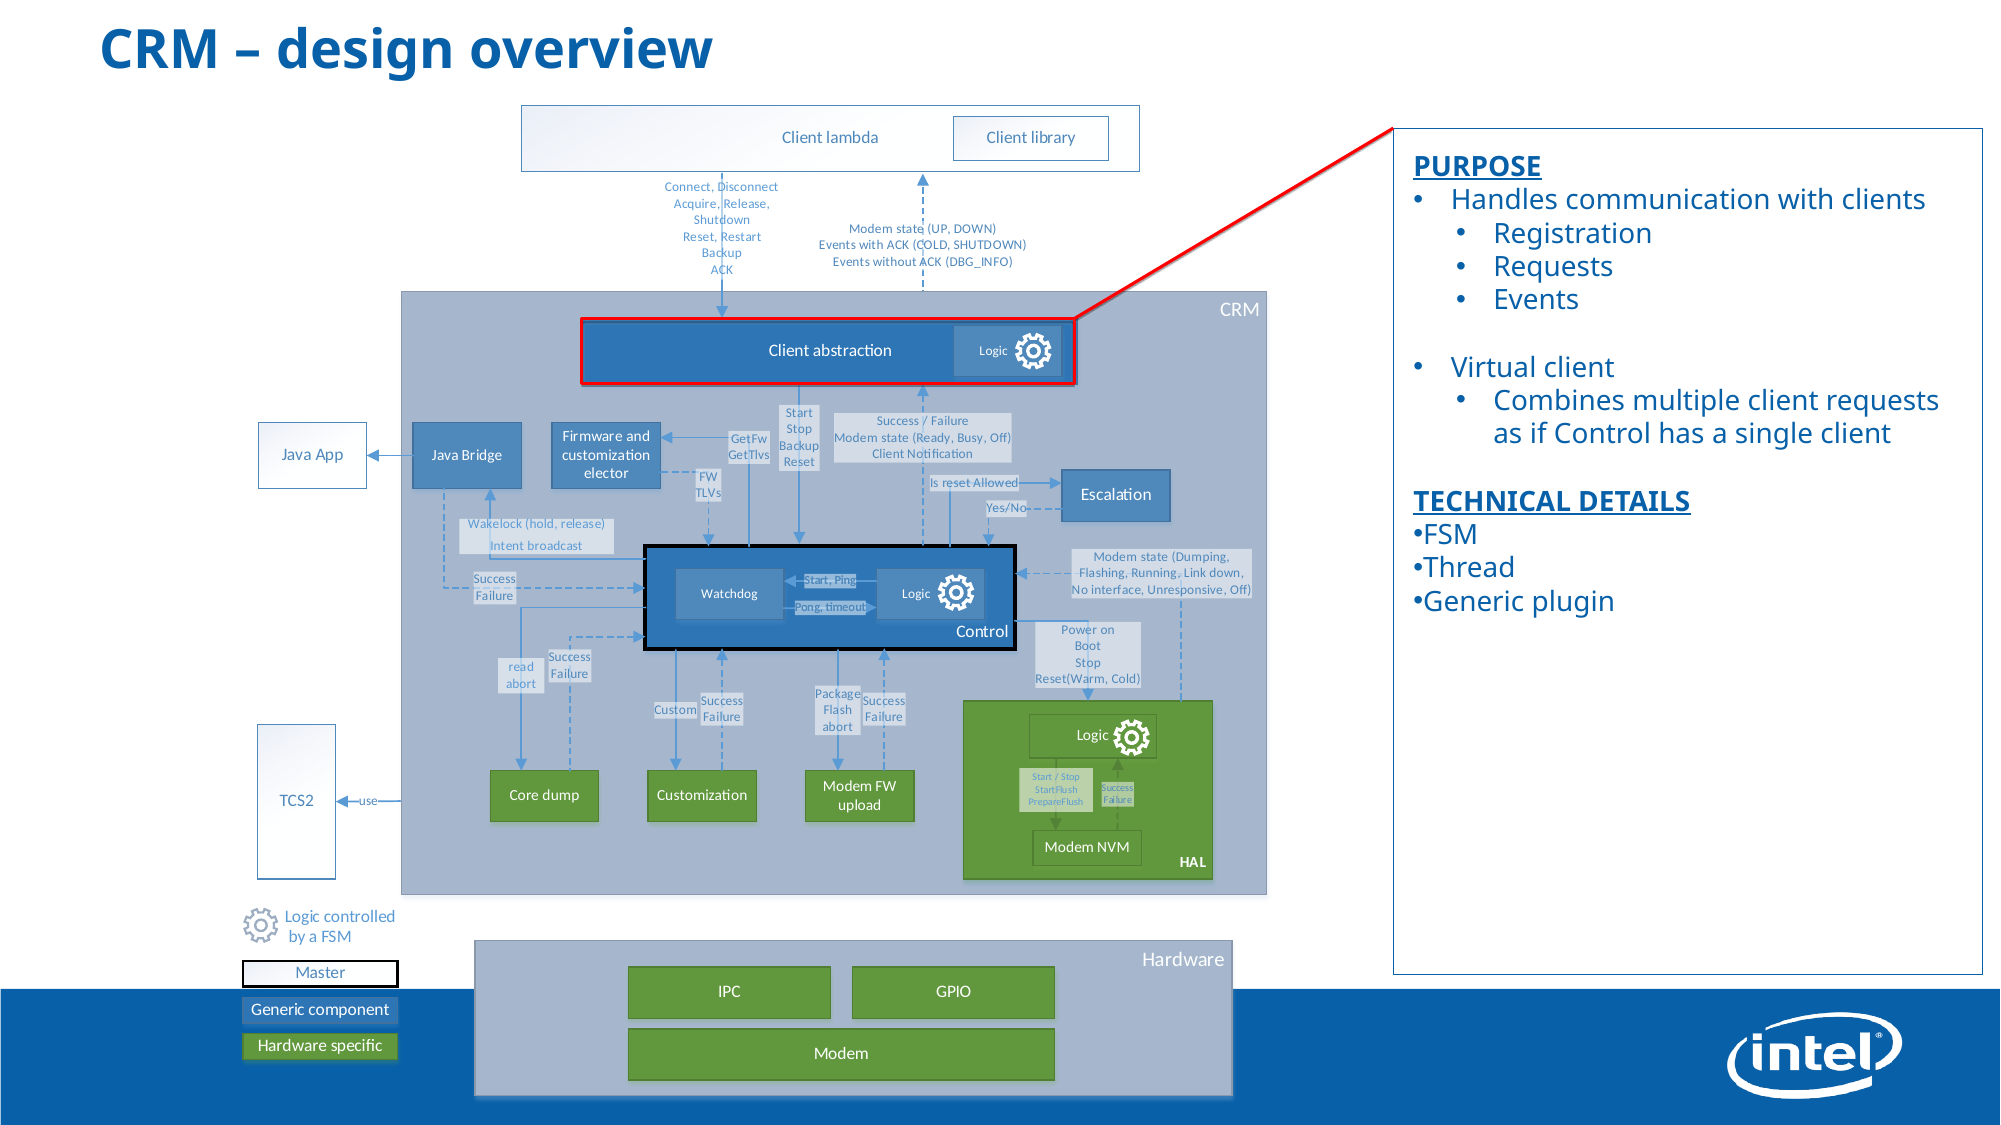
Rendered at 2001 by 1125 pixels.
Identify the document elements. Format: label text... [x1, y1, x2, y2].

picture [1725, 1011, 1904, 1101]
text_box PURPOSE Handles communication with clients Registration Requests Events Virtual client Combines multiple client requests as if Control has a single client TECHNICAL DETAILS FSM Thread Generic plugin [1393, 128, 1983, 975]
title CRM – design overview [1274, 134, 1393, 205]
picture [235, 205, 1274, 1106]
picture [583, 321, 1073, 382]
title CRM – design overview [99, 14, 1900, 205]
